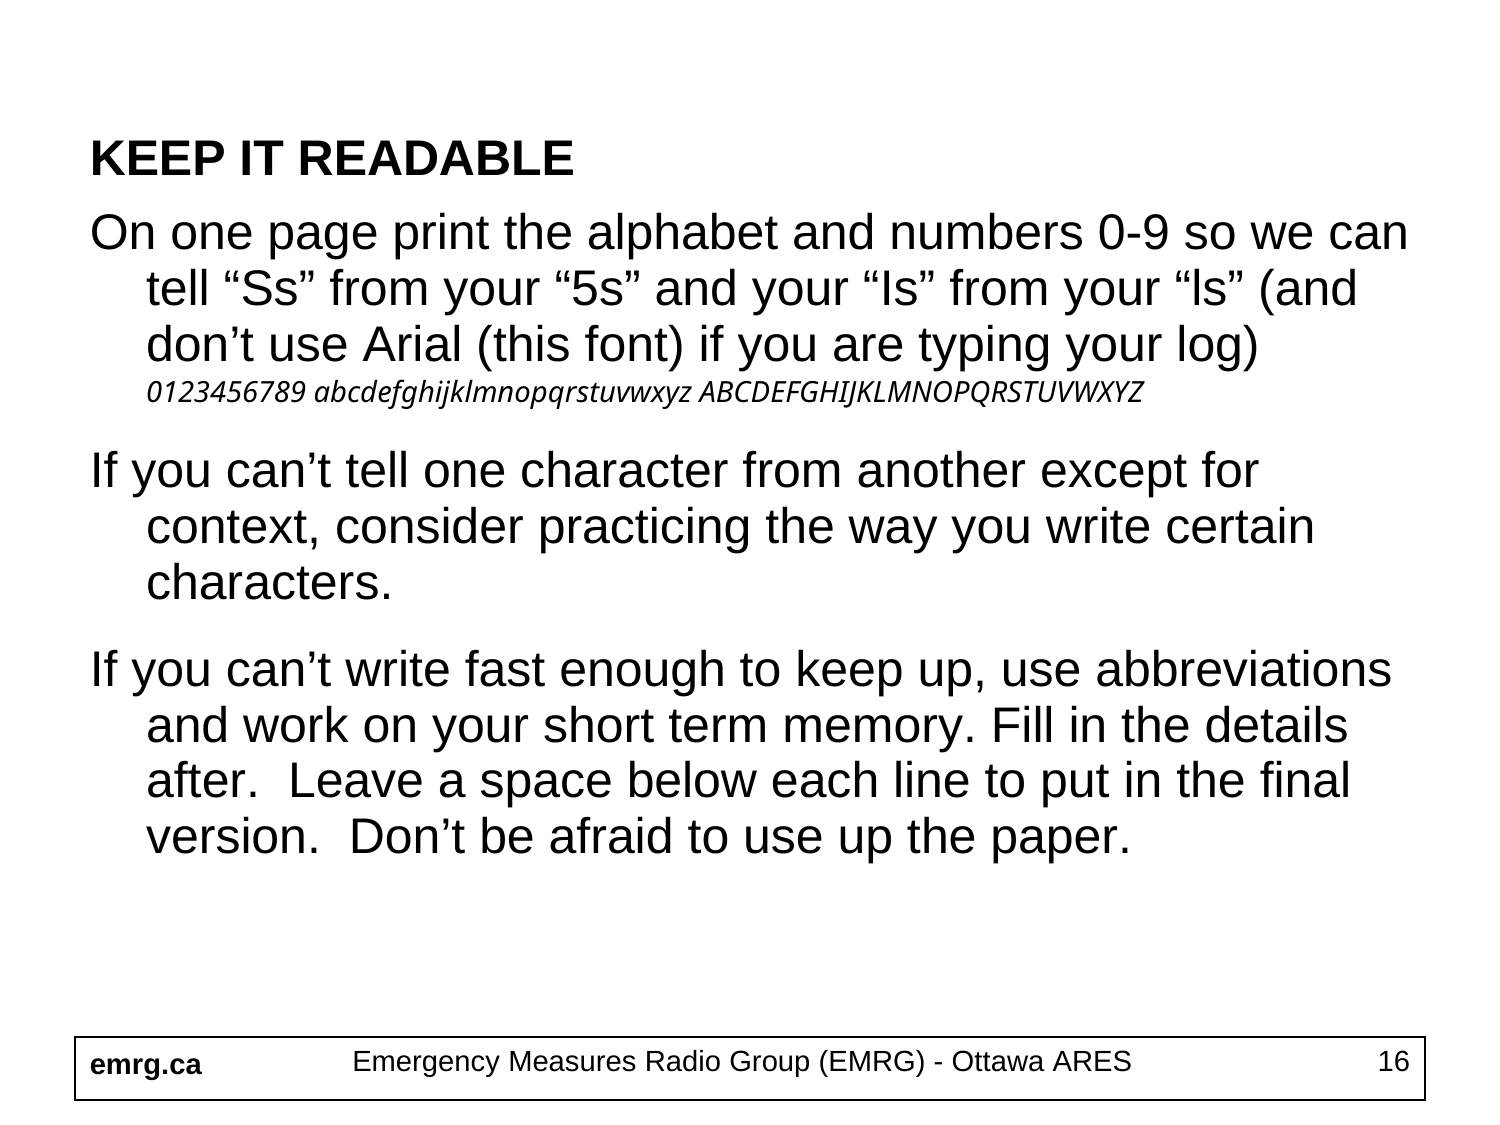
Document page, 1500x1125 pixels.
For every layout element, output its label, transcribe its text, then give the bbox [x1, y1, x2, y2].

list KEEP IT READABLE On one page print the alphabet and numbers 0-9 so we can tell “Ss” from your “5s” and your “Is” from your “ls” (and don’t use Arial (this font) if you are typing your log) 0123456789 abcdefghijklmnopqrstuvwxyz ABCDEFGHIJKLMNOPQRSTUVWXYZ If you can’t tell one character from another except for context, consider practicing the way you write certain characters. If you can’t write fast enough to keep up, use abbreviations and work on your short term memory. Fill in the details after. Leave a space below each line to put in the final version. Don’t be afraid to use up the paper. [75, 122, 1426, 1005]
